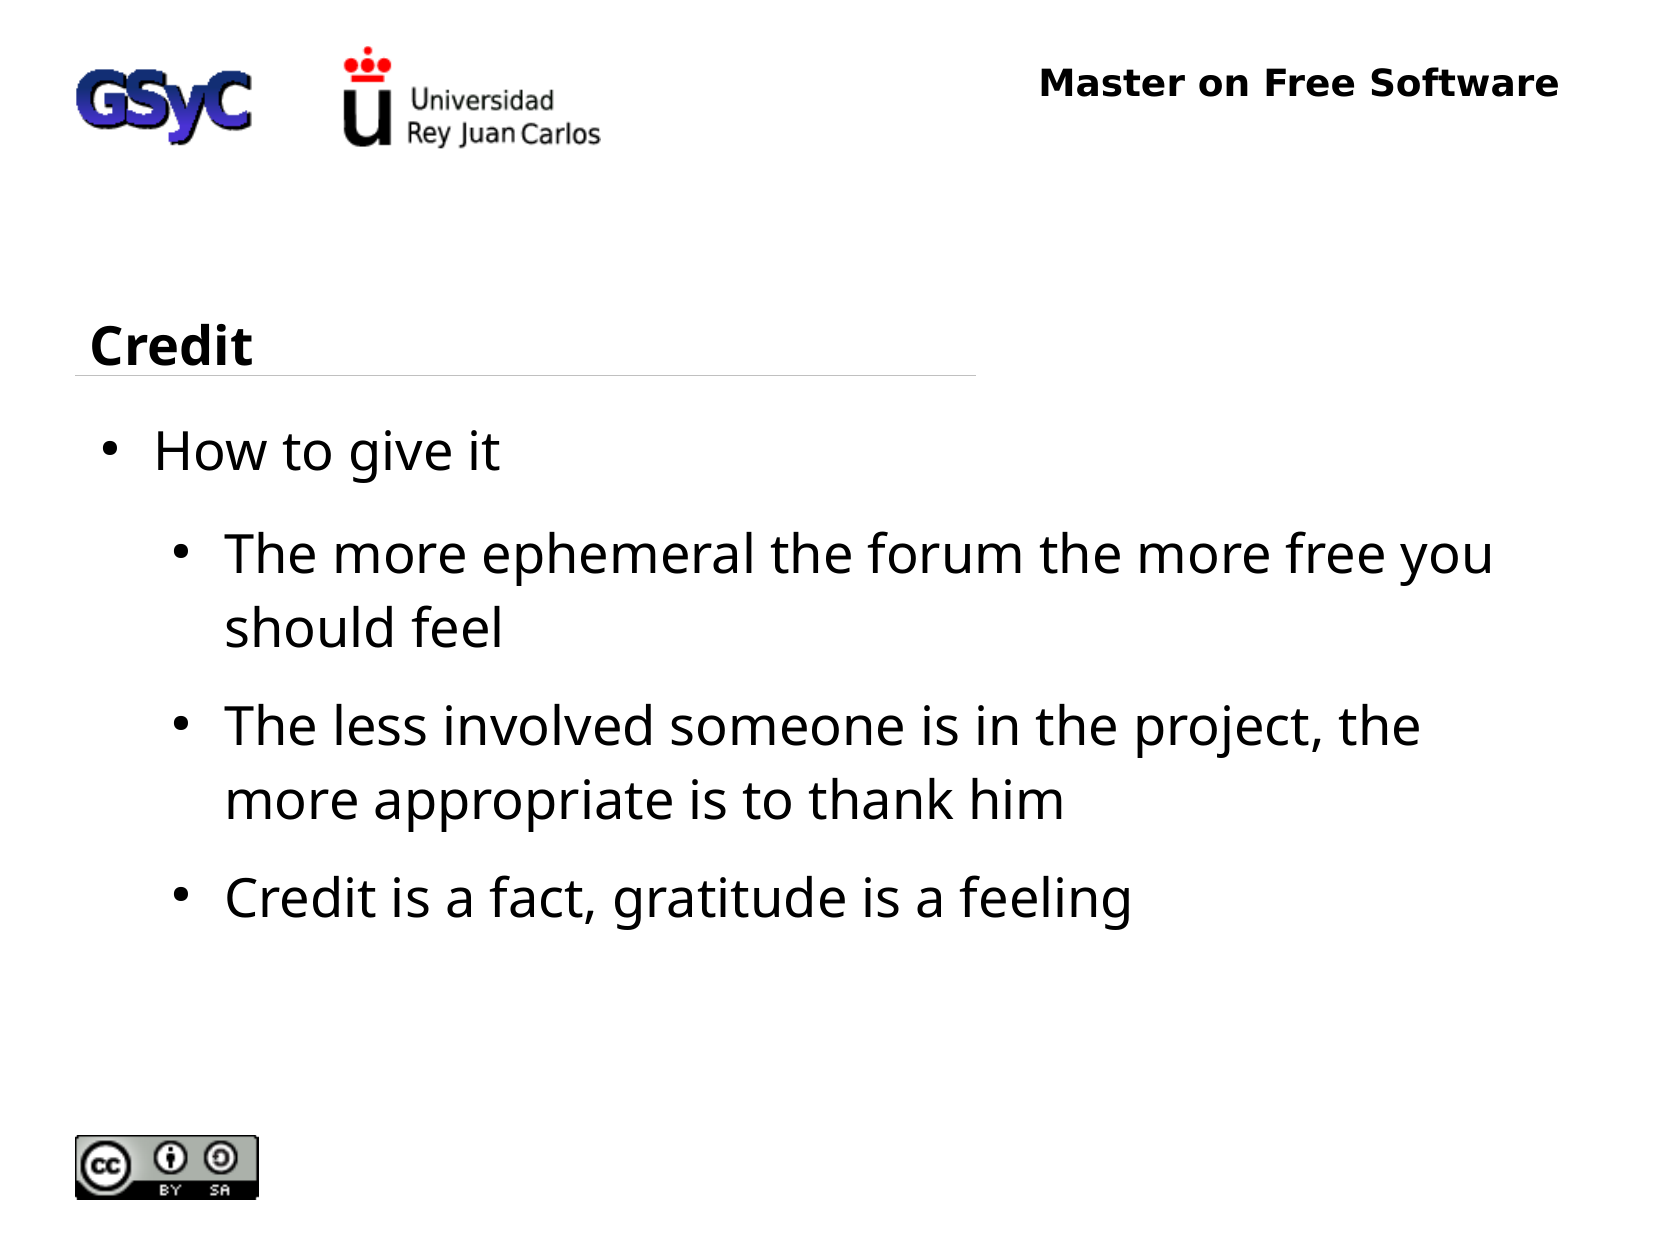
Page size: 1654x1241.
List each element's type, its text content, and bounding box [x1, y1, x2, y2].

list How to give it The more ephemeral the forum the more free you should feel The less involved someone is in the project, the more appropriate is to thank him Credit is a fact, gratitude is a feeling [82, 412, 1571, 1109]
text_box [75, 412, 1576, 1163]
picture [75, 46, 601, 150]
text_box Credit [75, 300, 1538, 381]
picture [75, 1163, 259, 1200]
